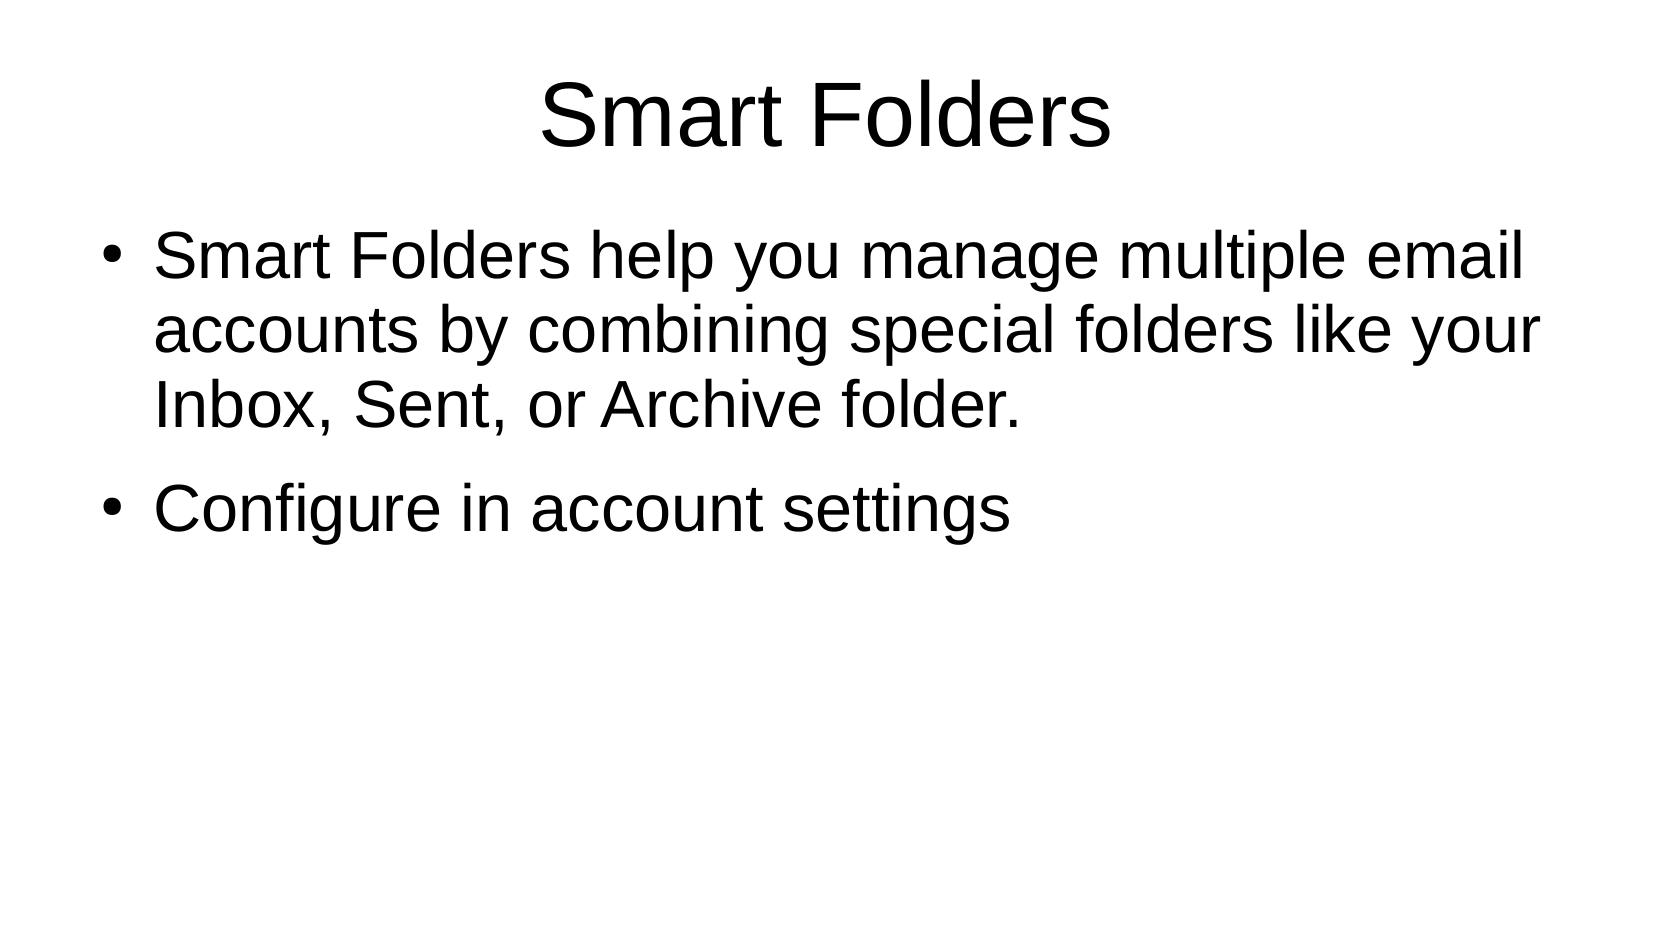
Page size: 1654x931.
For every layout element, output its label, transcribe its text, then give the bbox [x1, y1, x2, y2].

title Smart Folders [82, 37, 1571, 193]
list Smart Folders help you manage multiple email accounts by combining special folders like your Inbox, Sent, or Archive folder. Configure in account settings [82, 217, 1571, 758]
